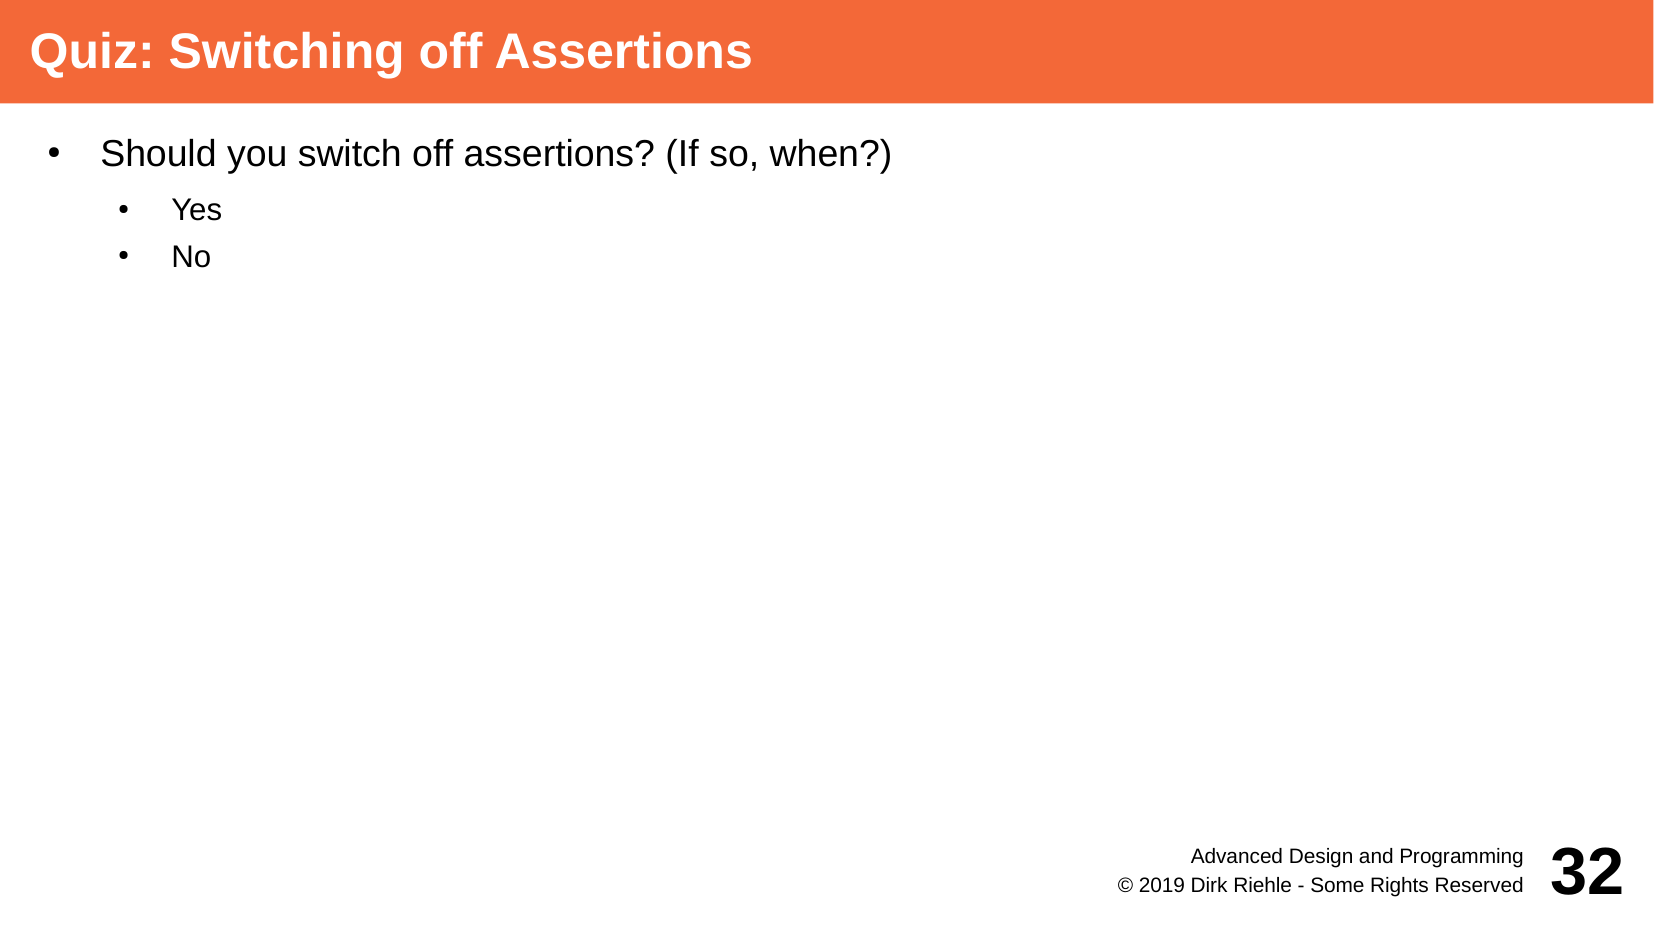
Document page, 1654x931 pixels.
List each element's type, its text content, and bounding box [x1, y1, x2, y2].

list Should you switch off assertions? (If so, when?) Yes No [29, 132, 1625, 813]
title Quiz: Switching off Assertions [0, 0, 1654, 104]
